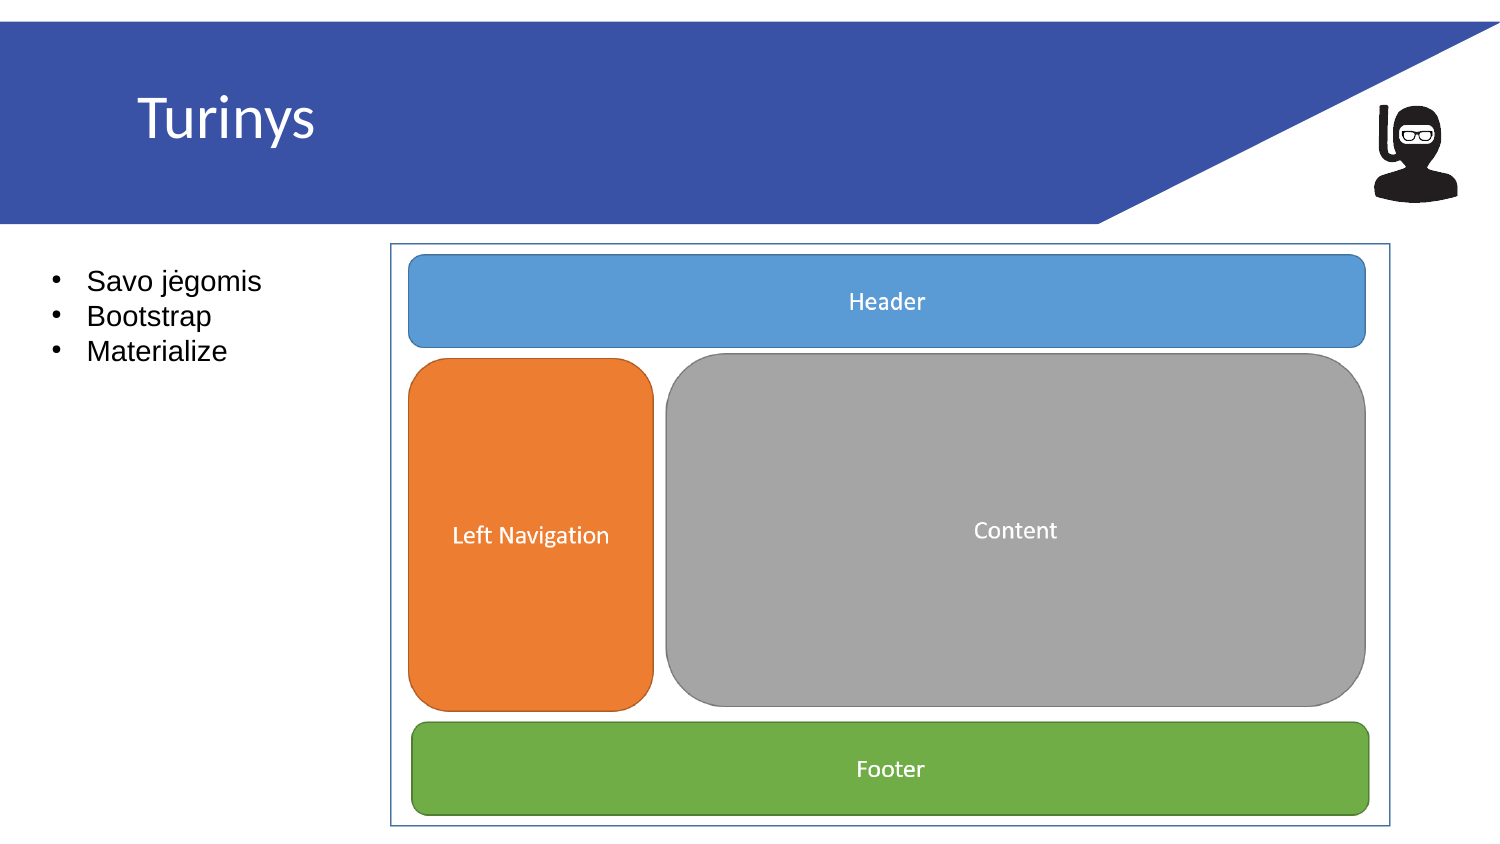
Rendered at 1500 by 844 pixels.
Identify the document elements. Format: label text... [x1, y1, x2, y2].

picture [1326, 72, 1500, 211]
text_box [1404, 23, 1500, 72]
picture [389, 242, 1391, 827]
title Turinys [122, 72, 1326, 167]
text_box Savo jėgomis Bootstrap Materialize [36, 247, 389, 789]
text_box [1096, 111, 1500, 227]
